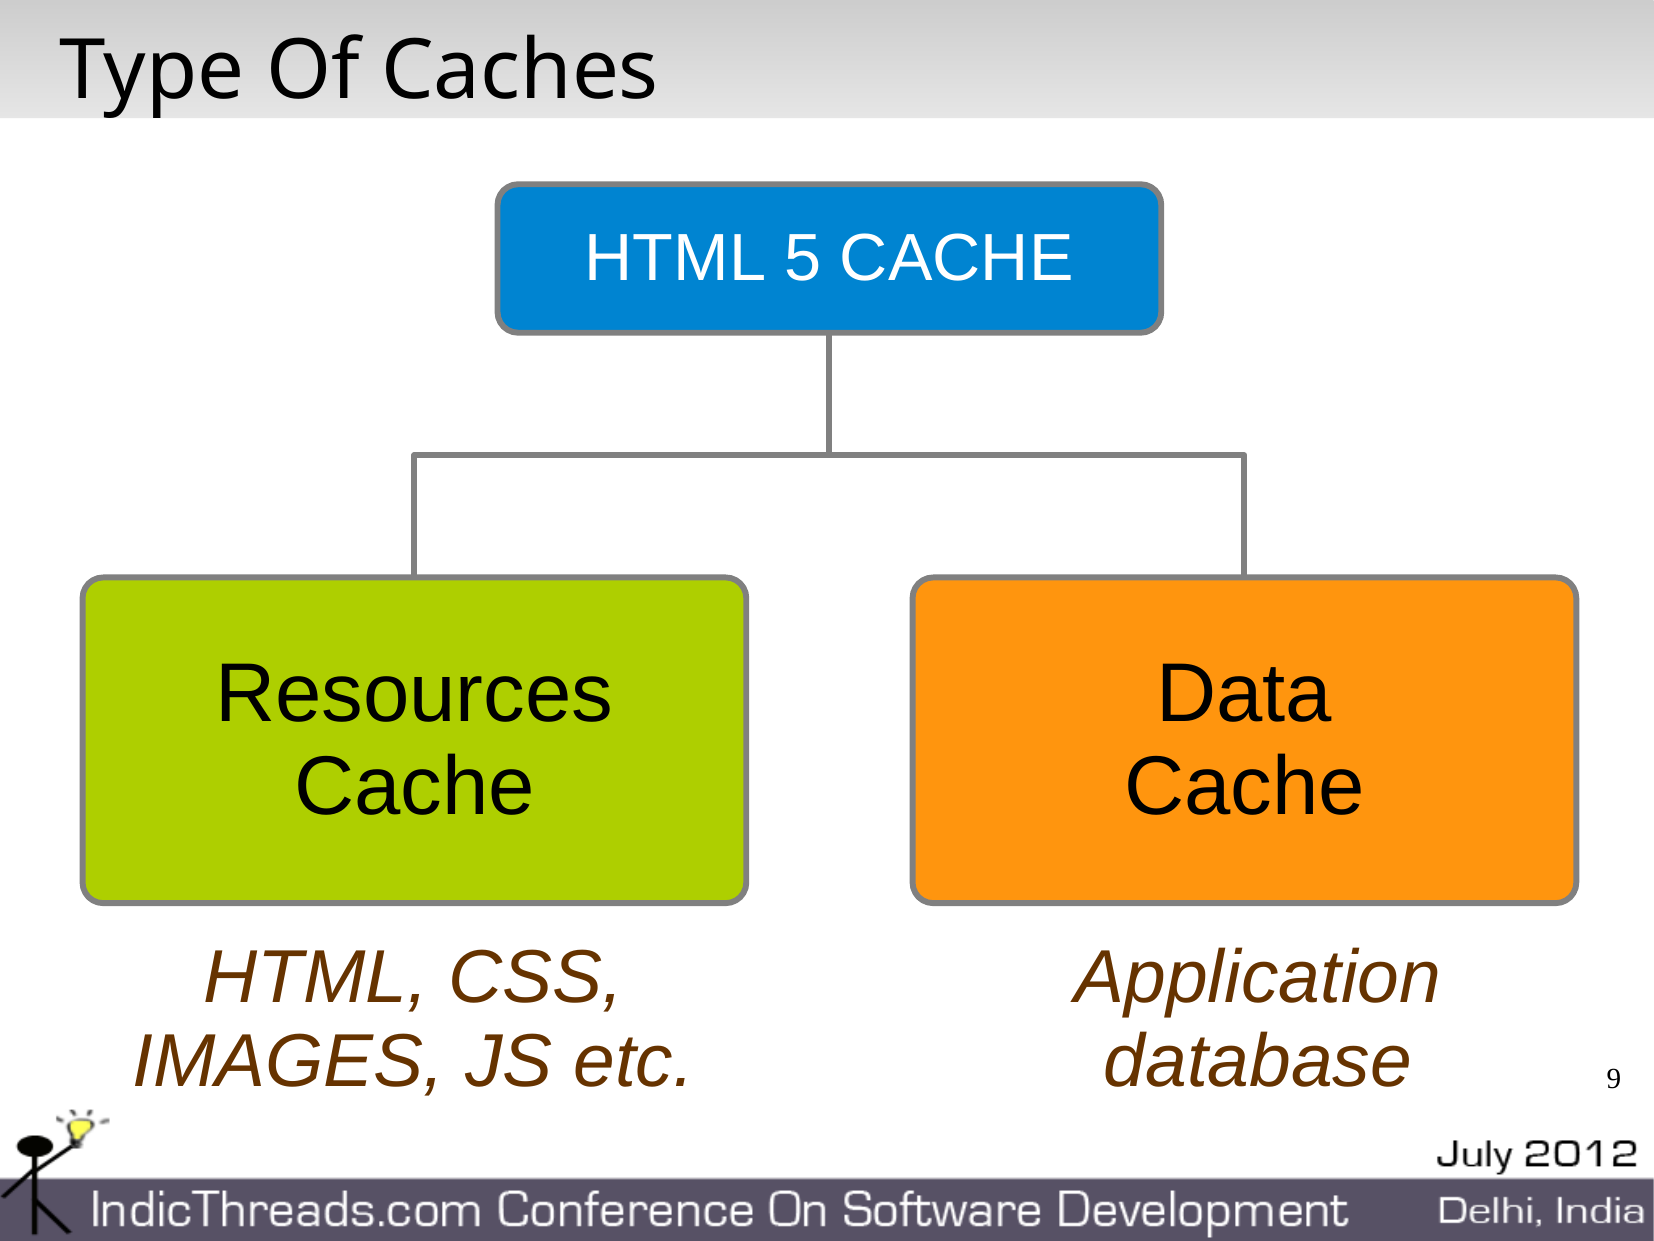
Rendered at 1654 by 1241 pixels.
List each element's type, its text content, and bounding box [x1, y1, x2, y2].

text_box Application database [915, 928, 1601, 1111]
text_box HTML 5 CACHE [497, 184, 1162, 333]
picture [0, 118, 1654, 1241]
title Type Of Caches [59, 11, 1592, 116]
text_box Resources Cache [82, 577, 747, 904]
text_box Data Cache [912, 577, 1577, 904]
text_box HTML, CSS, IMAGES, JS etc. [70, 928, 757, 1111]
